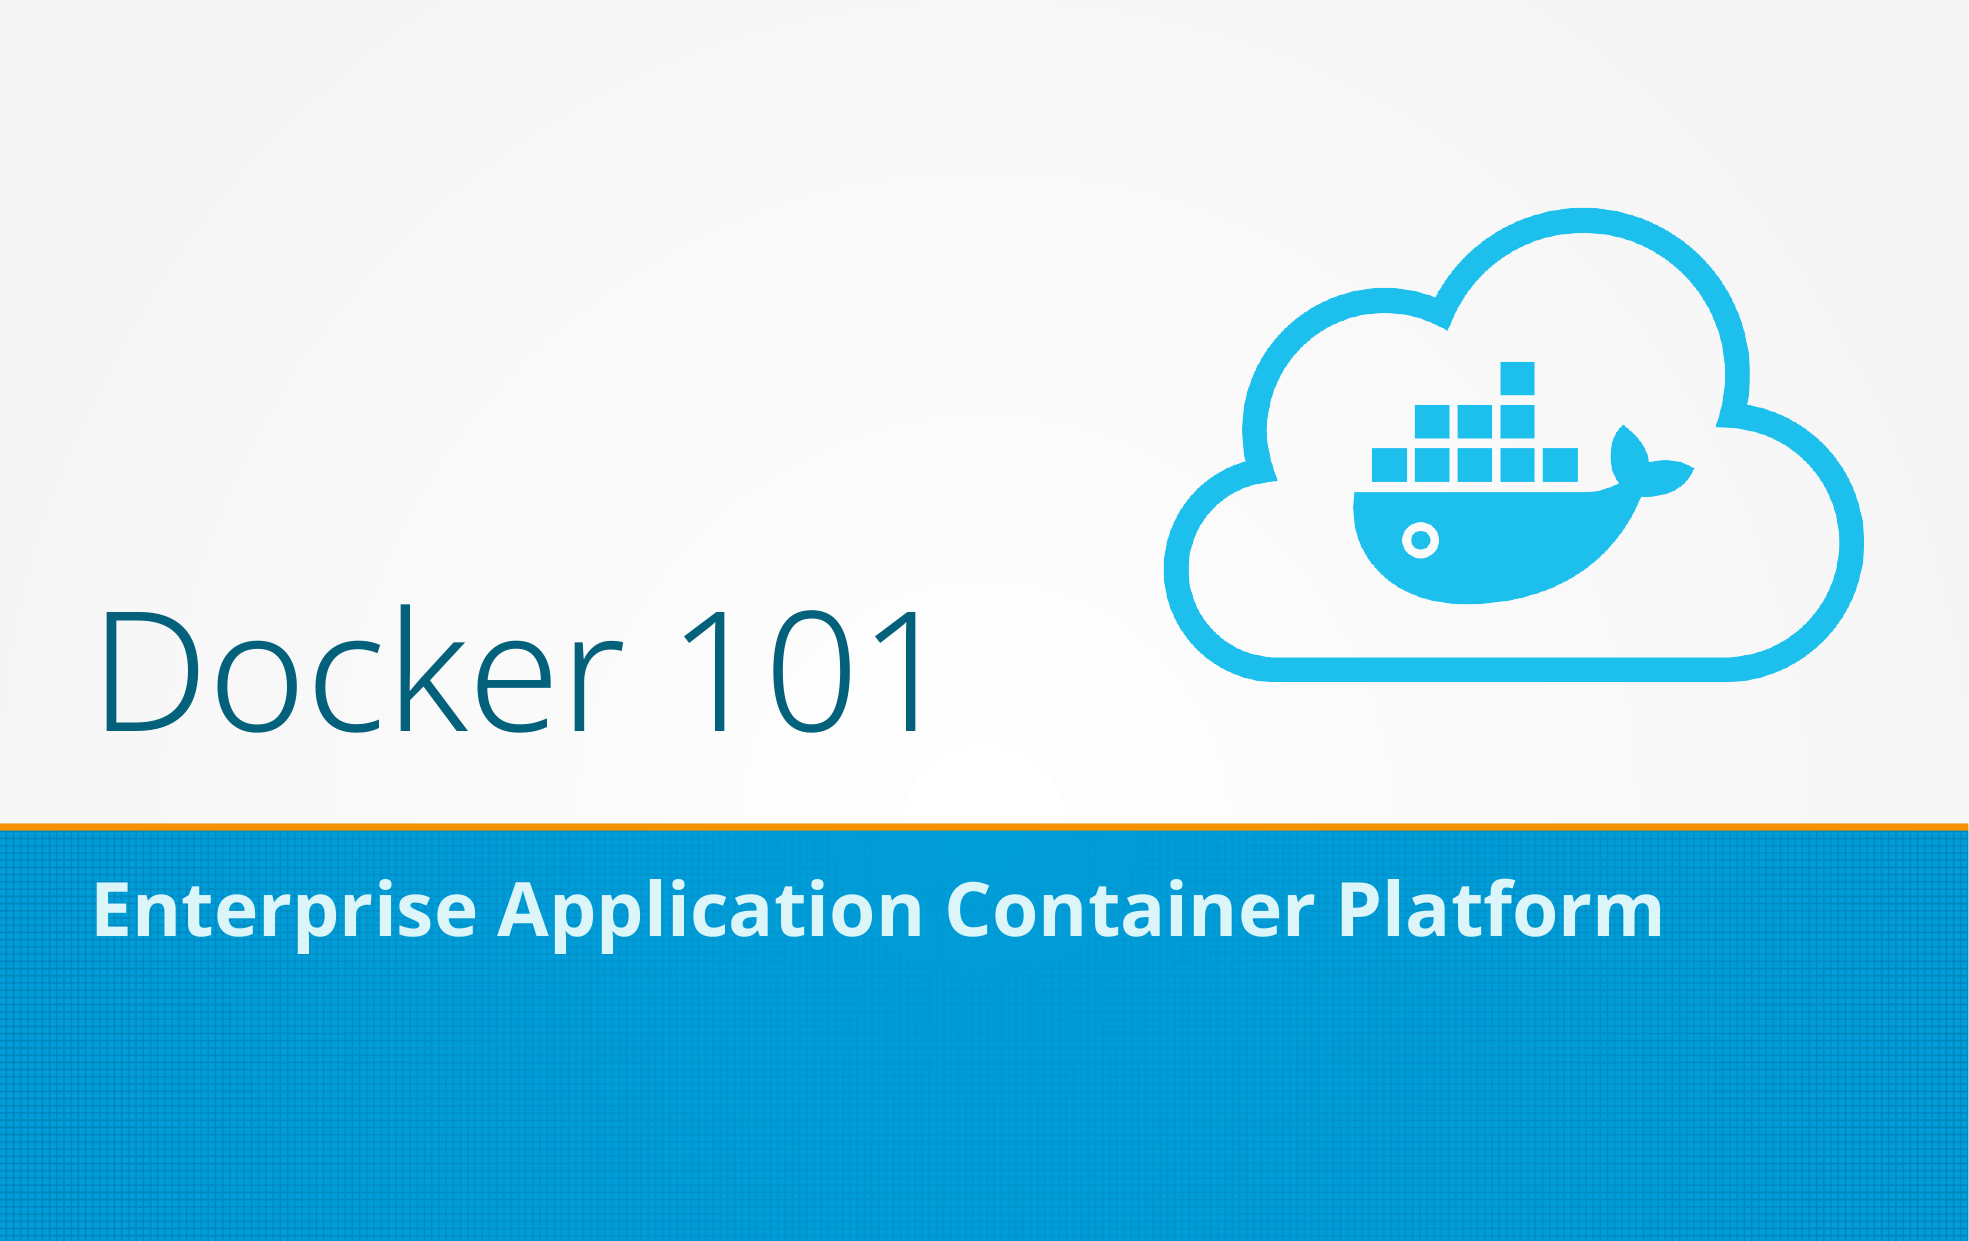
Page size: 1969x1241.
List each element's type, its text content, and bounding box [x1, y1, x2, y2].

title Docker 101 [90, 49, 1862, 781]
subtitle Enterprise Application Container Platform [90, 855, 1861, 1111]
picture [0, 0, 1969, 830]
